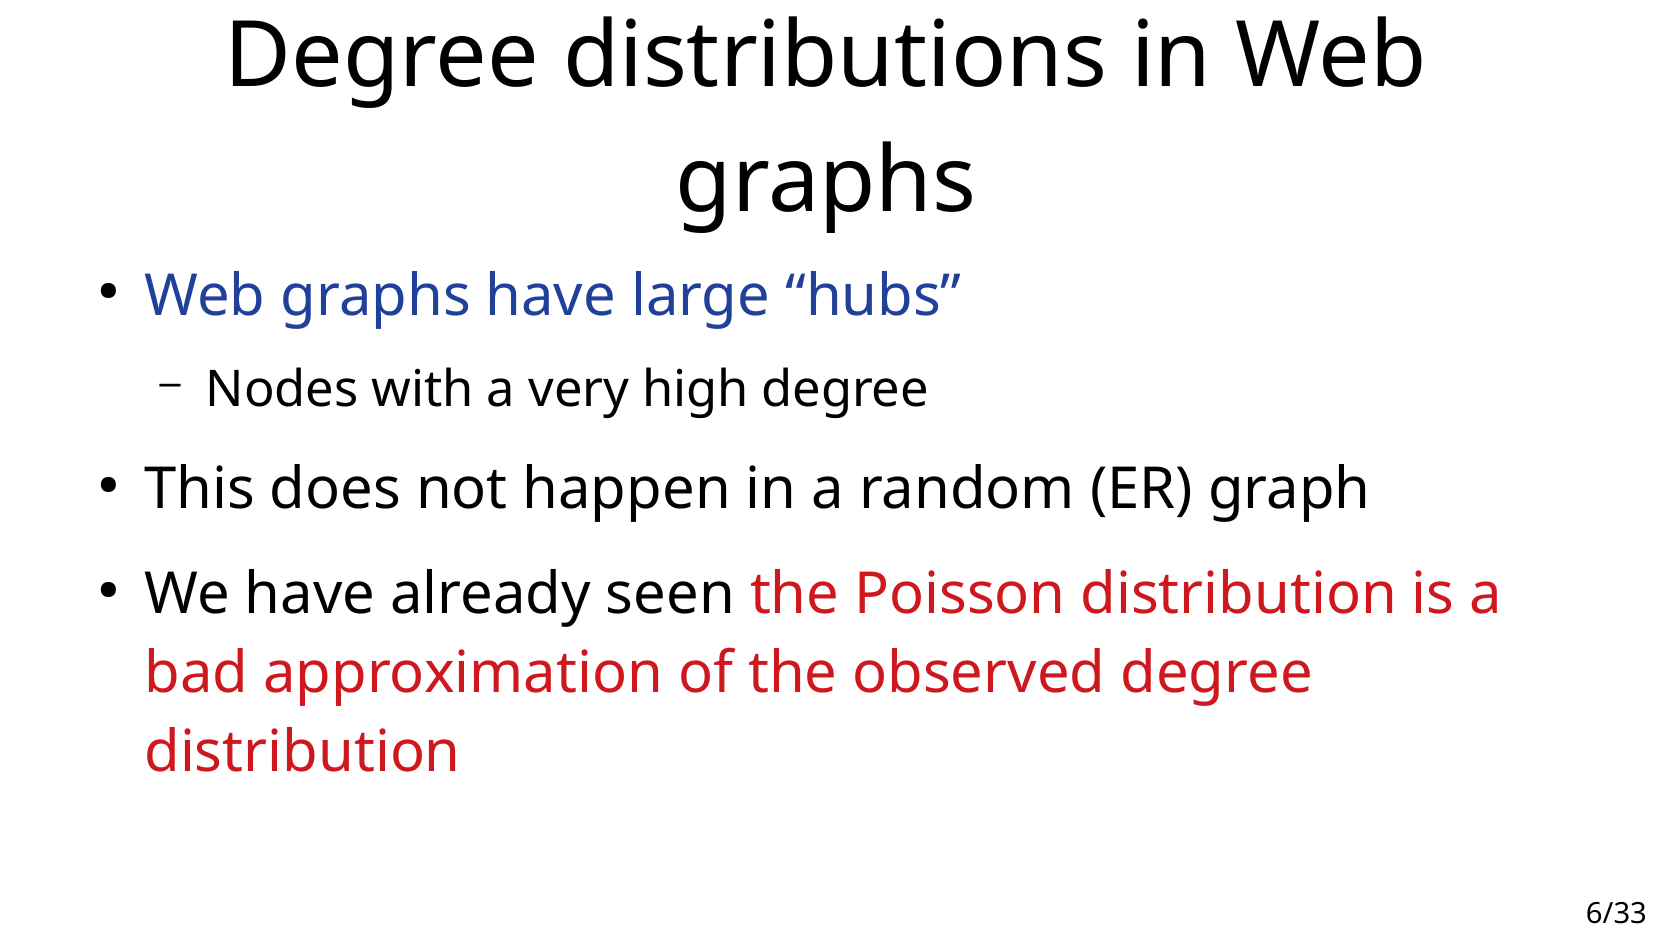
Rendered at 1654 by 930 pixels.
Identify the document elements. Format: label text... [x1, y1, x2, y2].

title Degree distributions in Web graphs [82, 1, 1571, 226]
list Web graphs have large “hubs” Nodes with a very high degree This does not happen in a random (ER) graph We have already seen the Poisson distribution is a bad approximation of the observed degree distribution [82, 252, 1571, 793]
